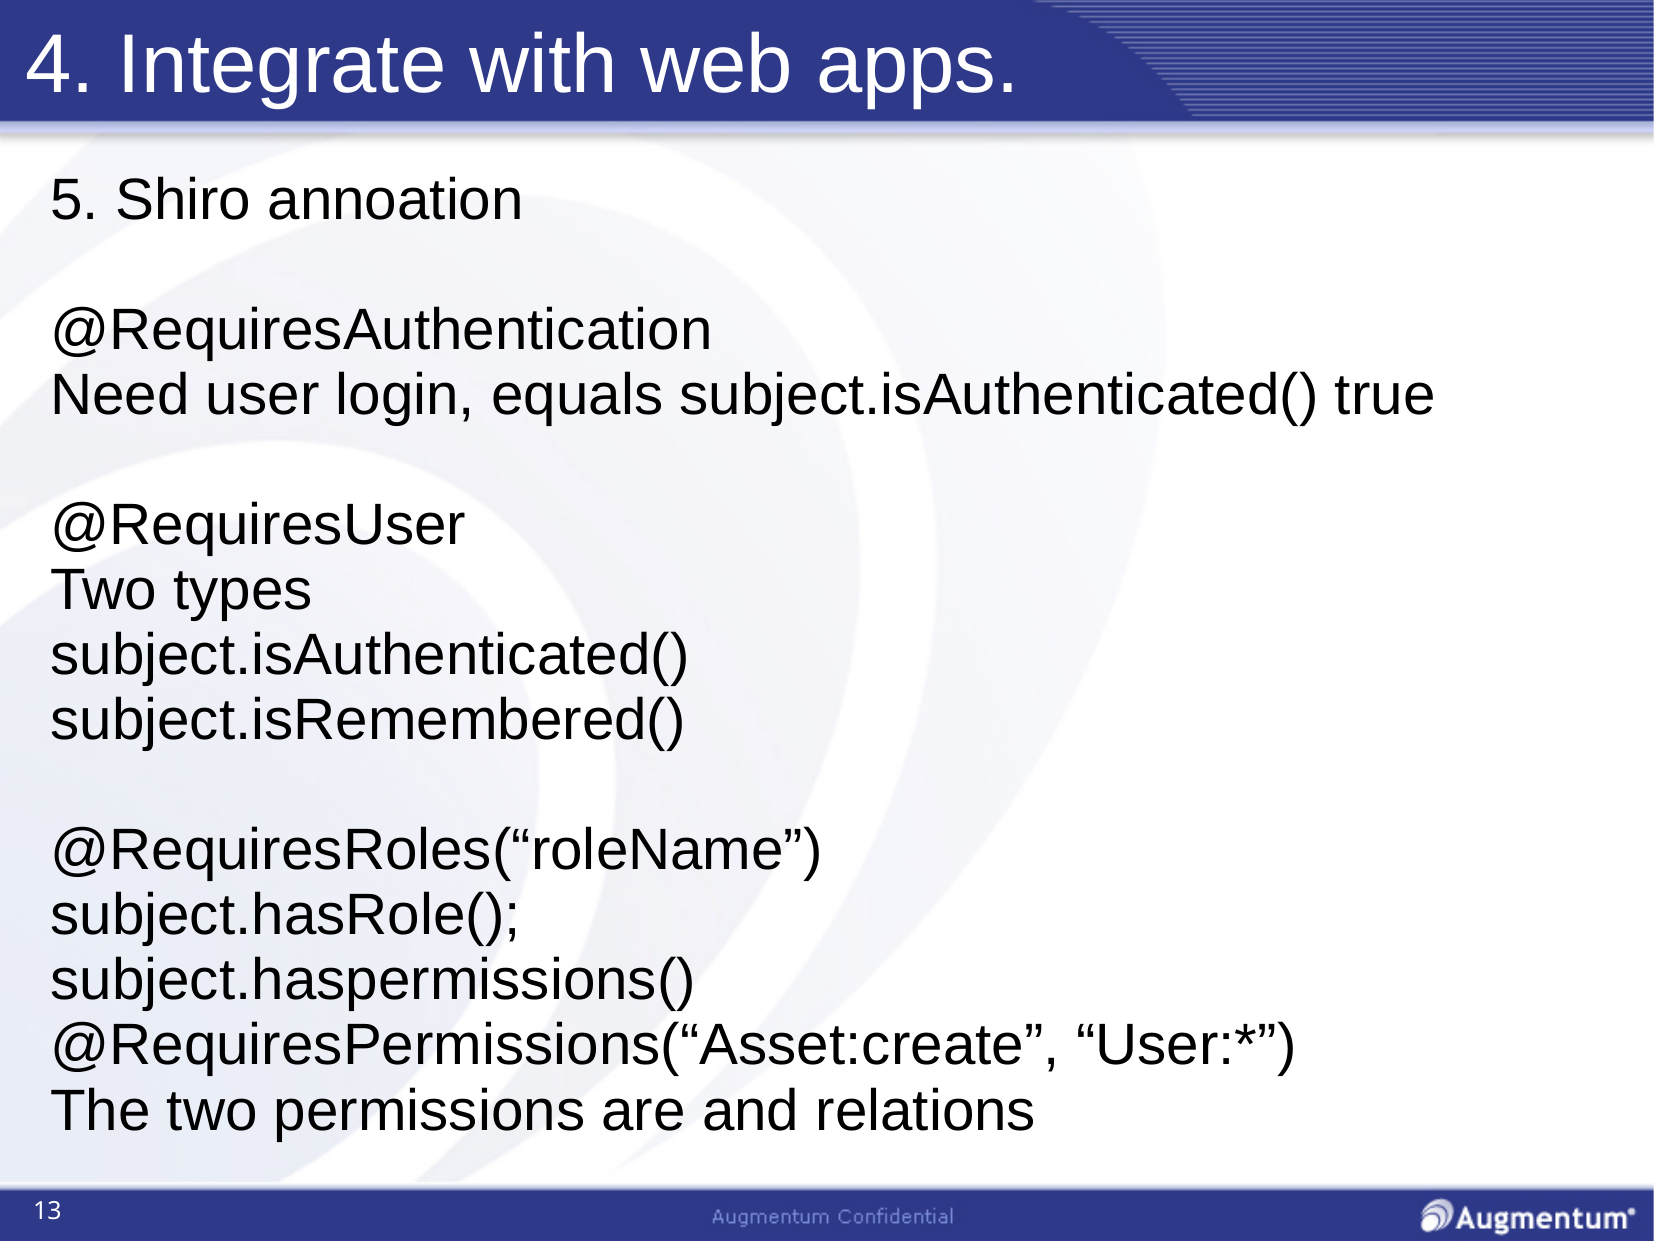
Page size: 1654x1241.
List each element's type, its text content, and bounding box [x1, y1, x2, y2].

title 4. Integrate with web apps. [0, 9, 1241, 112]
picture [0, 0, 1654, 1241]
text_box 5. Shiro annoation @RequiresAuthentication Need user login, equals subject.isAuthenticated() true @RequiresUser Two types subject.isAuthenticated() subject.isRemembered() @RequiresRoles(“roleName”) subject.hasRole(); subject.haspermissions() @RequiresPermissions(“Asset:create”, “User:*”) The two permissions are and relations [35, 159, 1559, 1150]
text_box [29, 152, 1638, 1161]
